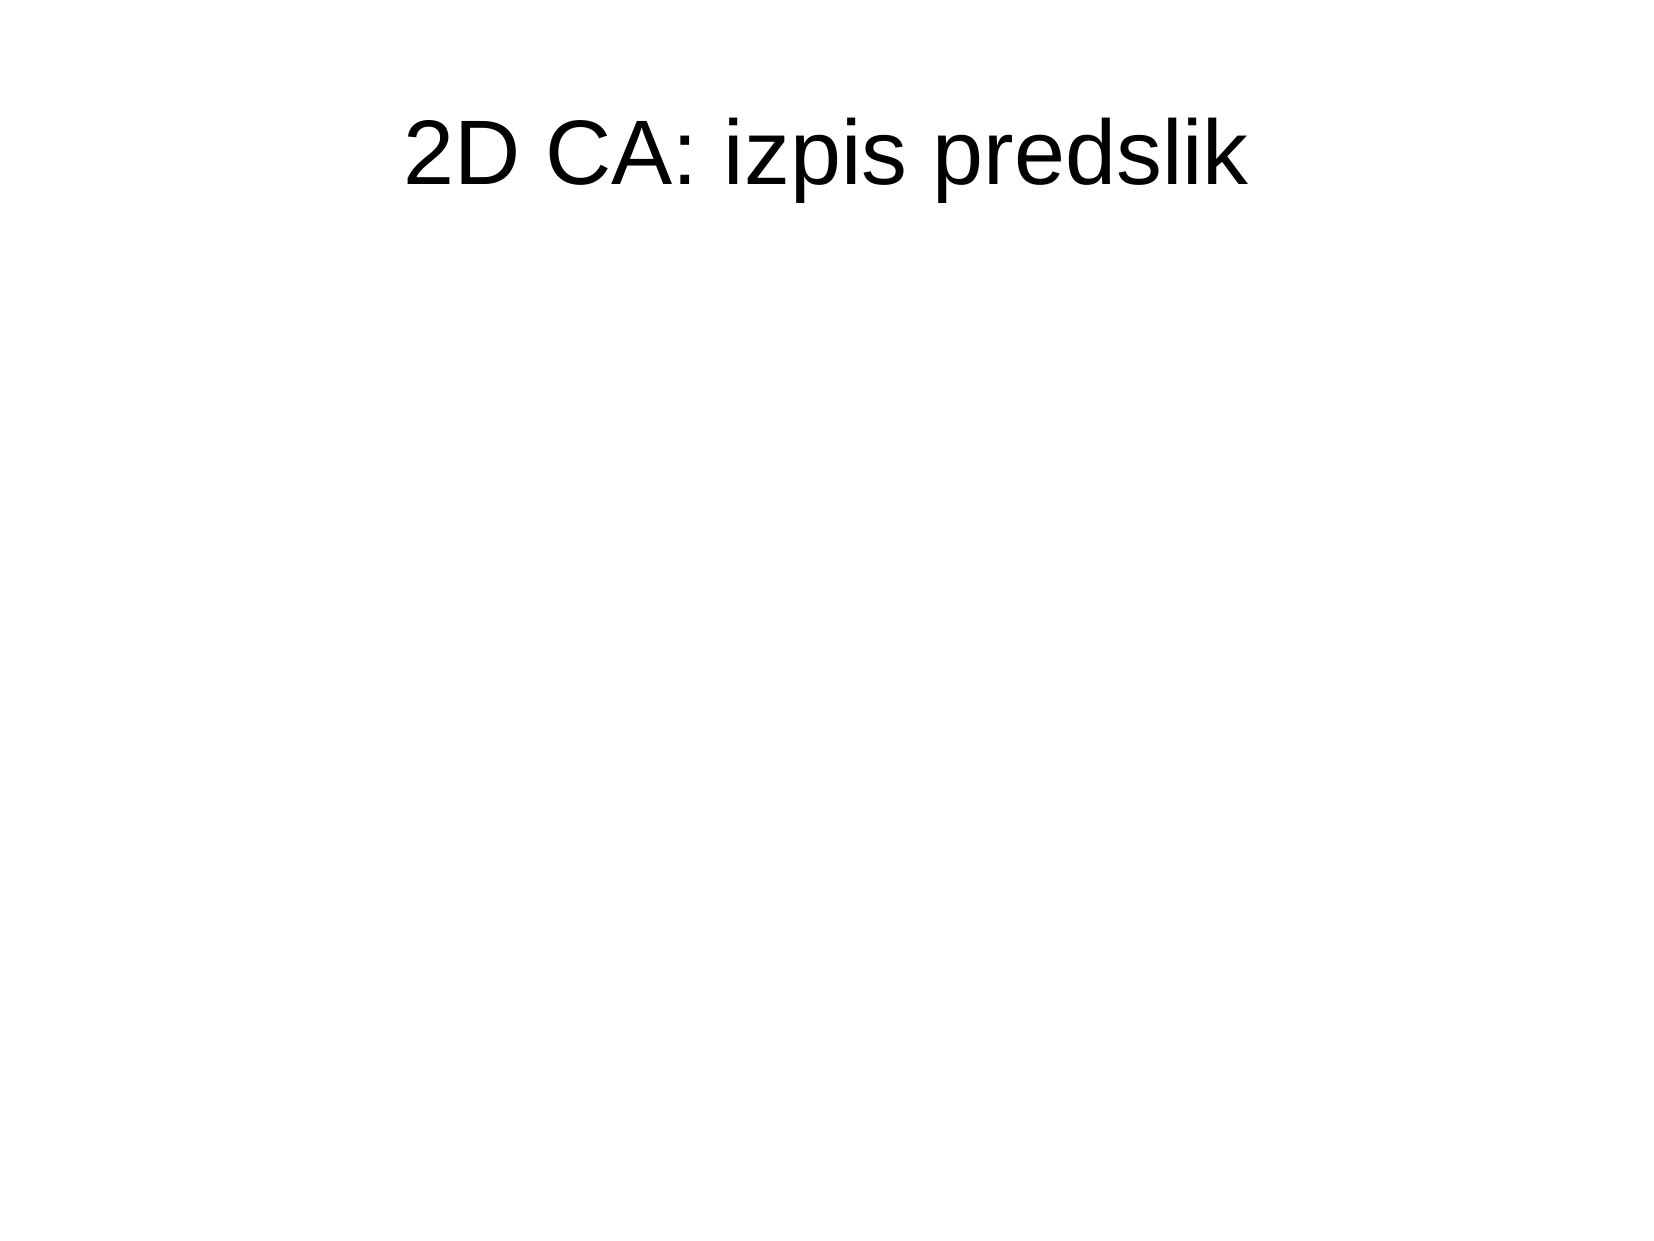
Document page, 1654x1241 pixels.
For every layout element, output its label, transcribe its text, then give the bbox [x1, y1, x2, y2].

title 2D CA: izpis predslik [82, 49, 1571, 257]
